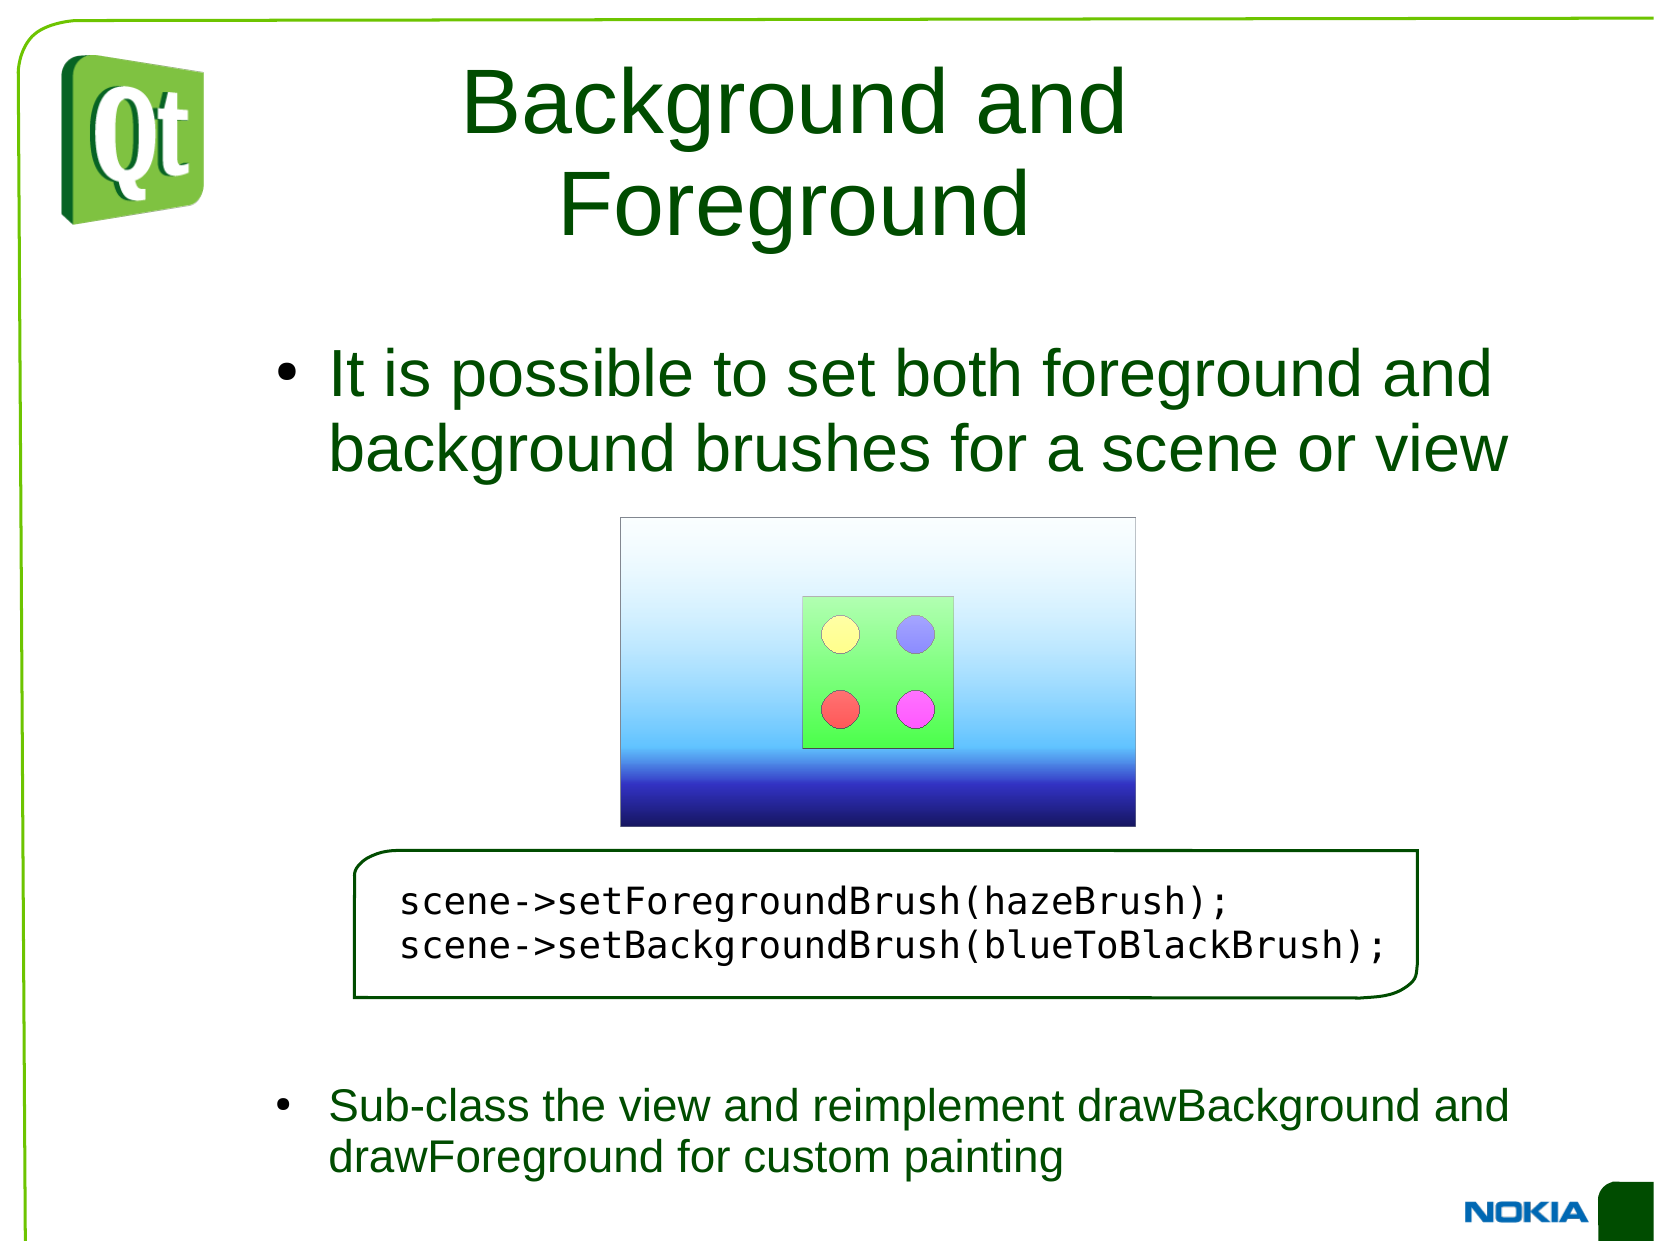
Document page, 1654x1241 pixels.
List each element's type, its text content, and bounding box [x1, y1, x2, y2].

title Background and Foreground [257, 50, 1333, 256]
picture [61, 55, 204, 225]
picture [620, 517, 1136, 827]
list It is possible to set both foreground and background brushes for a scene or view Sub-class the view and reimplement drawBackground and drawForeground for custom painting [257, 336, 1577, 1183]
text_box scene->setForegroundBrush(hazeBrush); scene->setBackgroundBrush(blueToBlackBrush); [383, 872, 1404, 975]
picture [1465, 1201, 1589, 1223]
